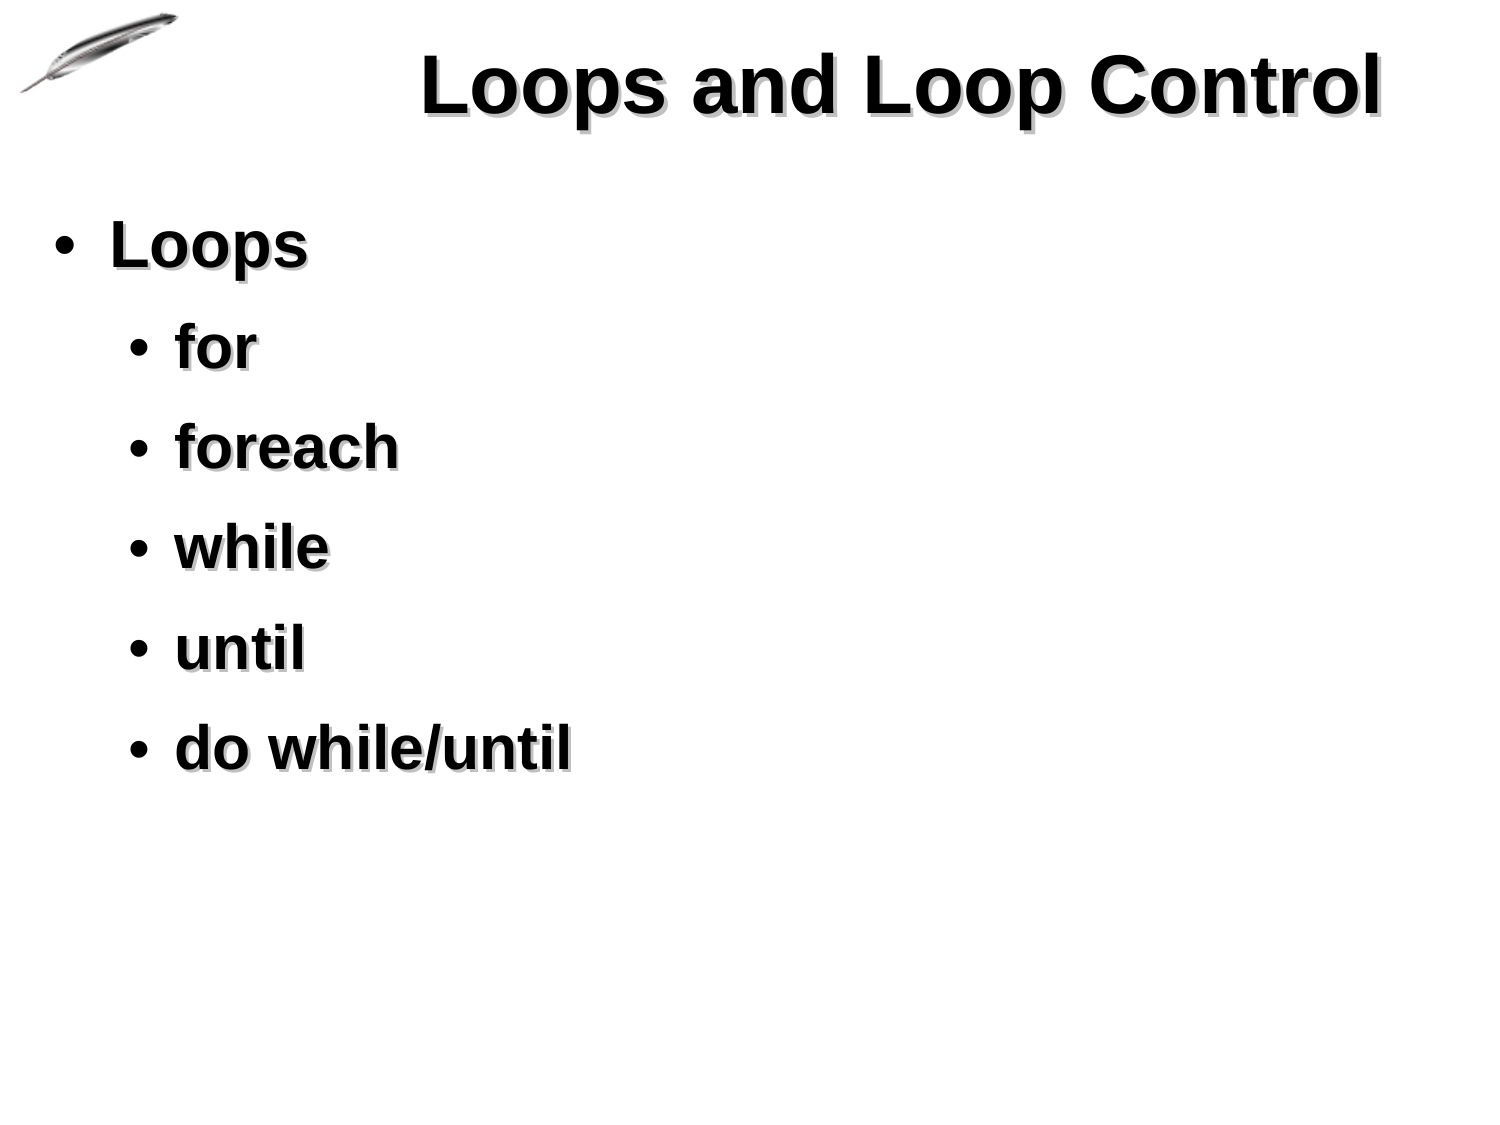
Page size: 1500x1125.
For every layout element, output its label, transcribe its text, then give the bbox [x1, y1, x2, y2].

list Loops for foreach while until do while/until [53, 207, 1447, 1084]
picture [16, 11, 184, 95]
title Loops and Loop Control [419, 0, 1459, 179]
